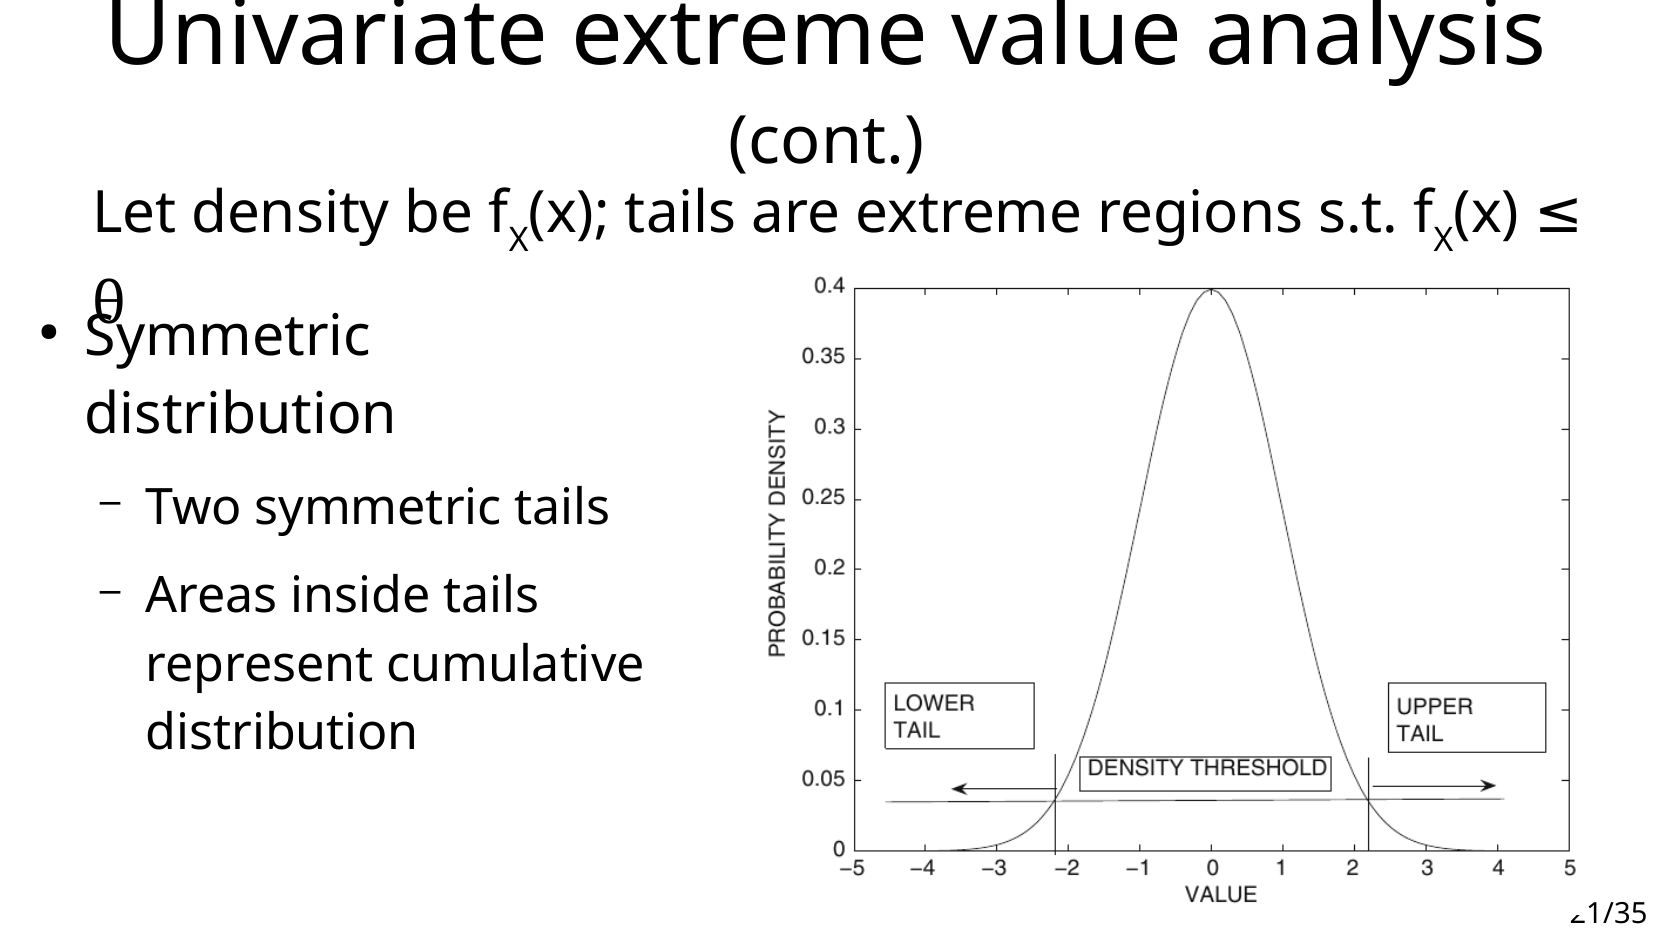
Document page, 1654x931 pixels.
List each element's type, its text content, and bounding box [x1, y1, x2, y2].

picture [745, 261, 1584, 915]
list Symmetric distribution Two symmetric tails Areas inside tails represent cumulative distribution [23, 294, 649, 834]
title Univariate extreme value analysis (cont.) [4, 1, 1650, 148]
list Let density be fX(x); tails are extreme regions s.t. fX(x) ≤ θ [21, 170, 1628, 378]
